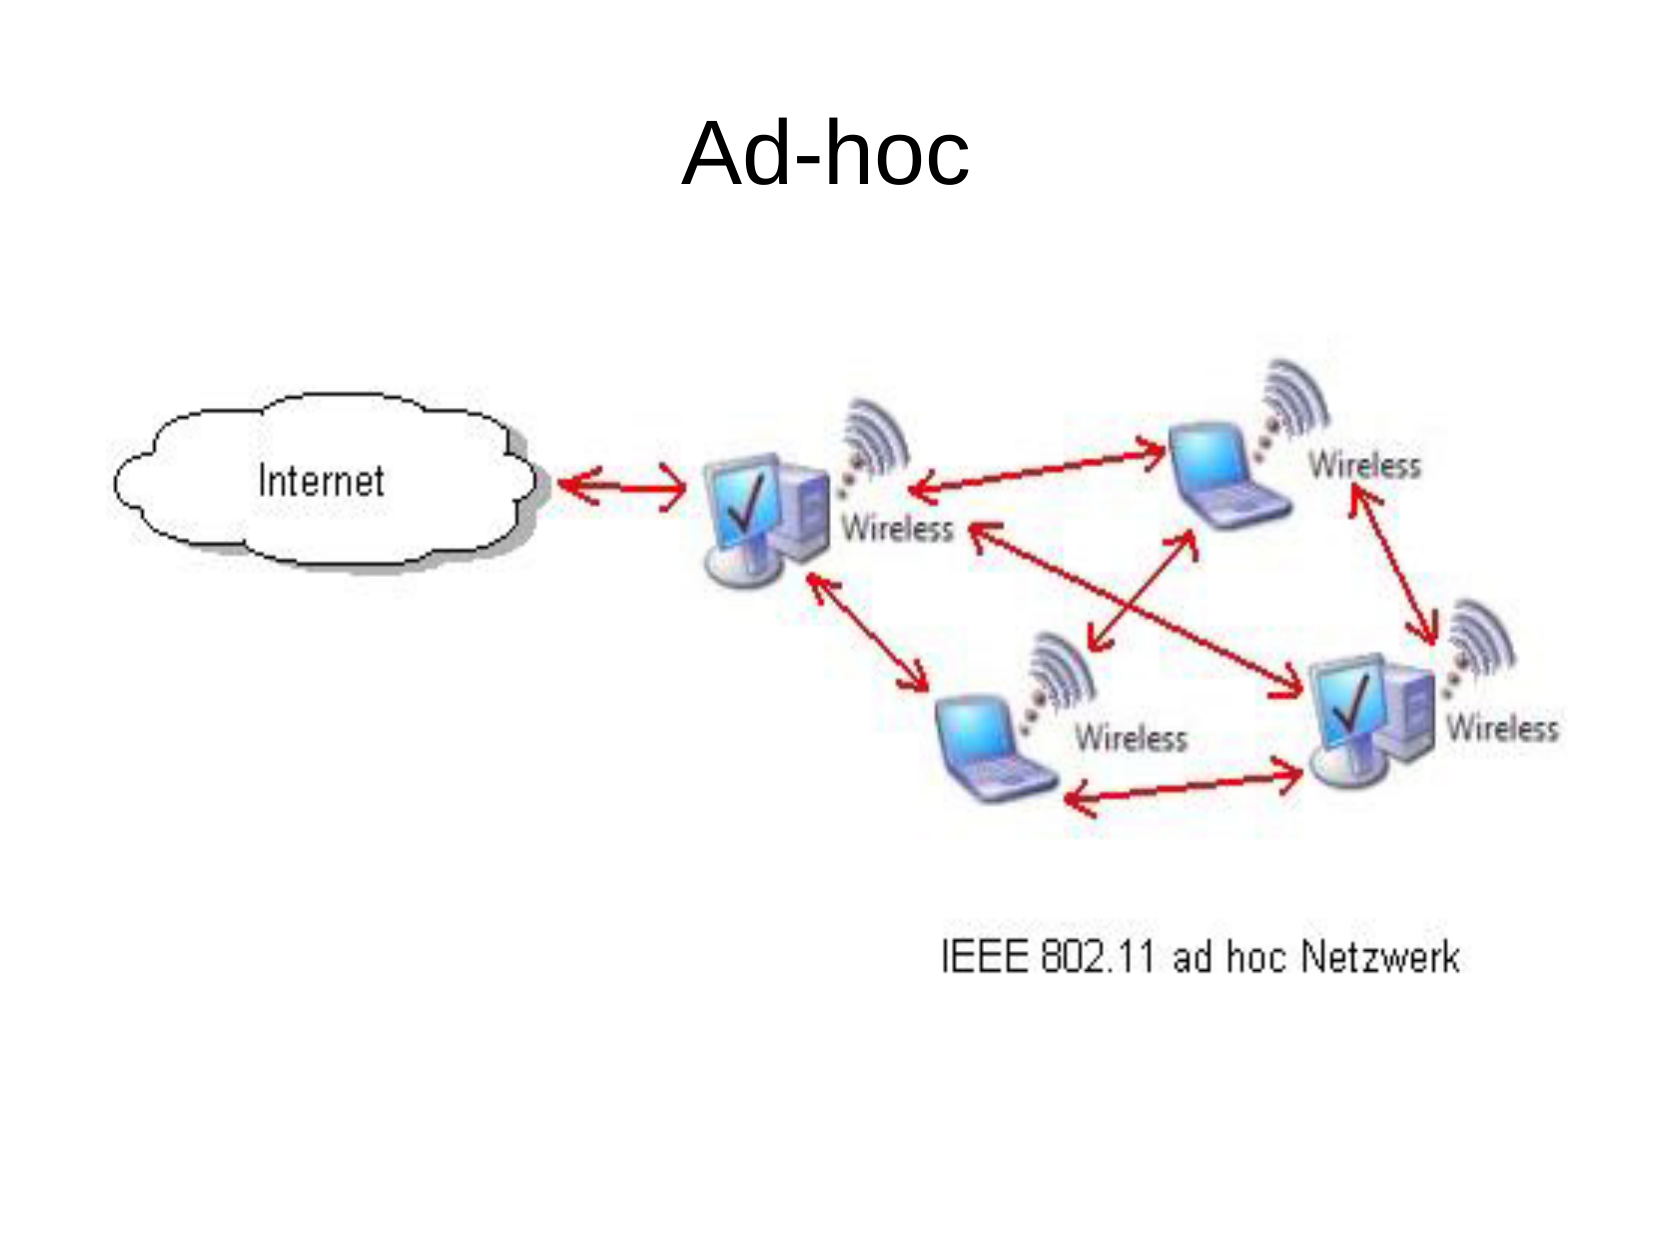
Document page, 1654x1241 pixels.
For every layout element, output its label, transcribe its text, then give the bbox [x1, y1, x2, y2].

picture [106, 307, 1571, 1010]
title Ad-hoc [82, 49, 1571, 257]
